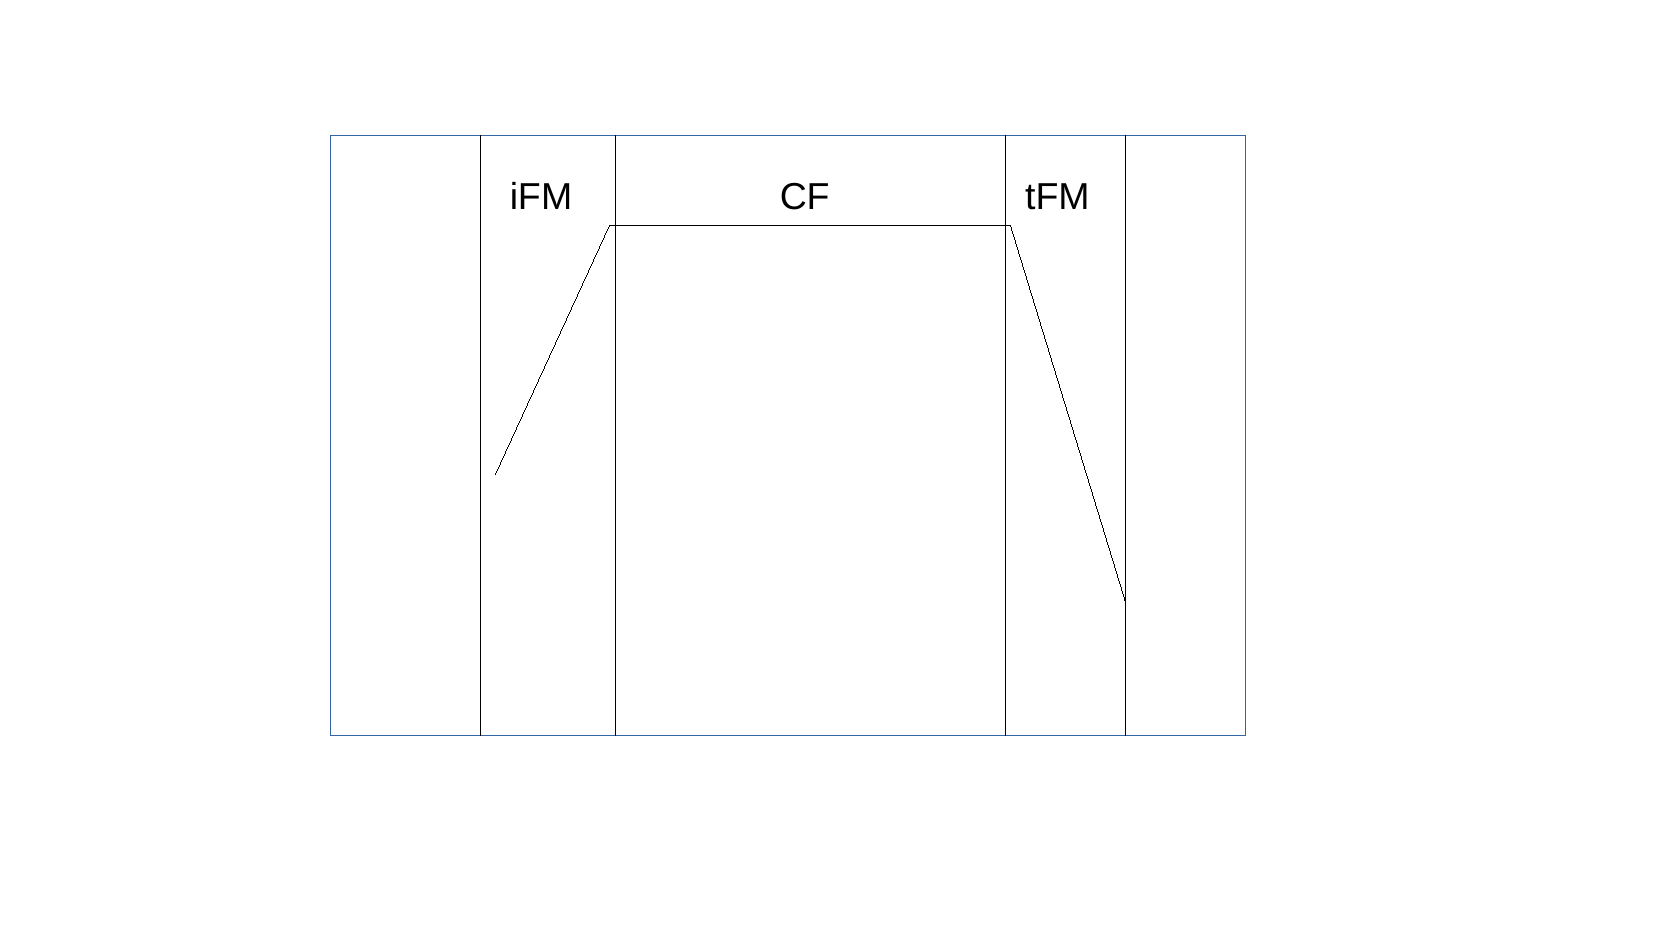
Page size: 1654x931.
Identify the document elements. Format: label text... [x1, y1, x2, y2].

text_box CF [765, 168, 886, 226]
text_box iFM [495, 168, 616, 226]
text_box tFM [1010, 168, 1131, 226]
